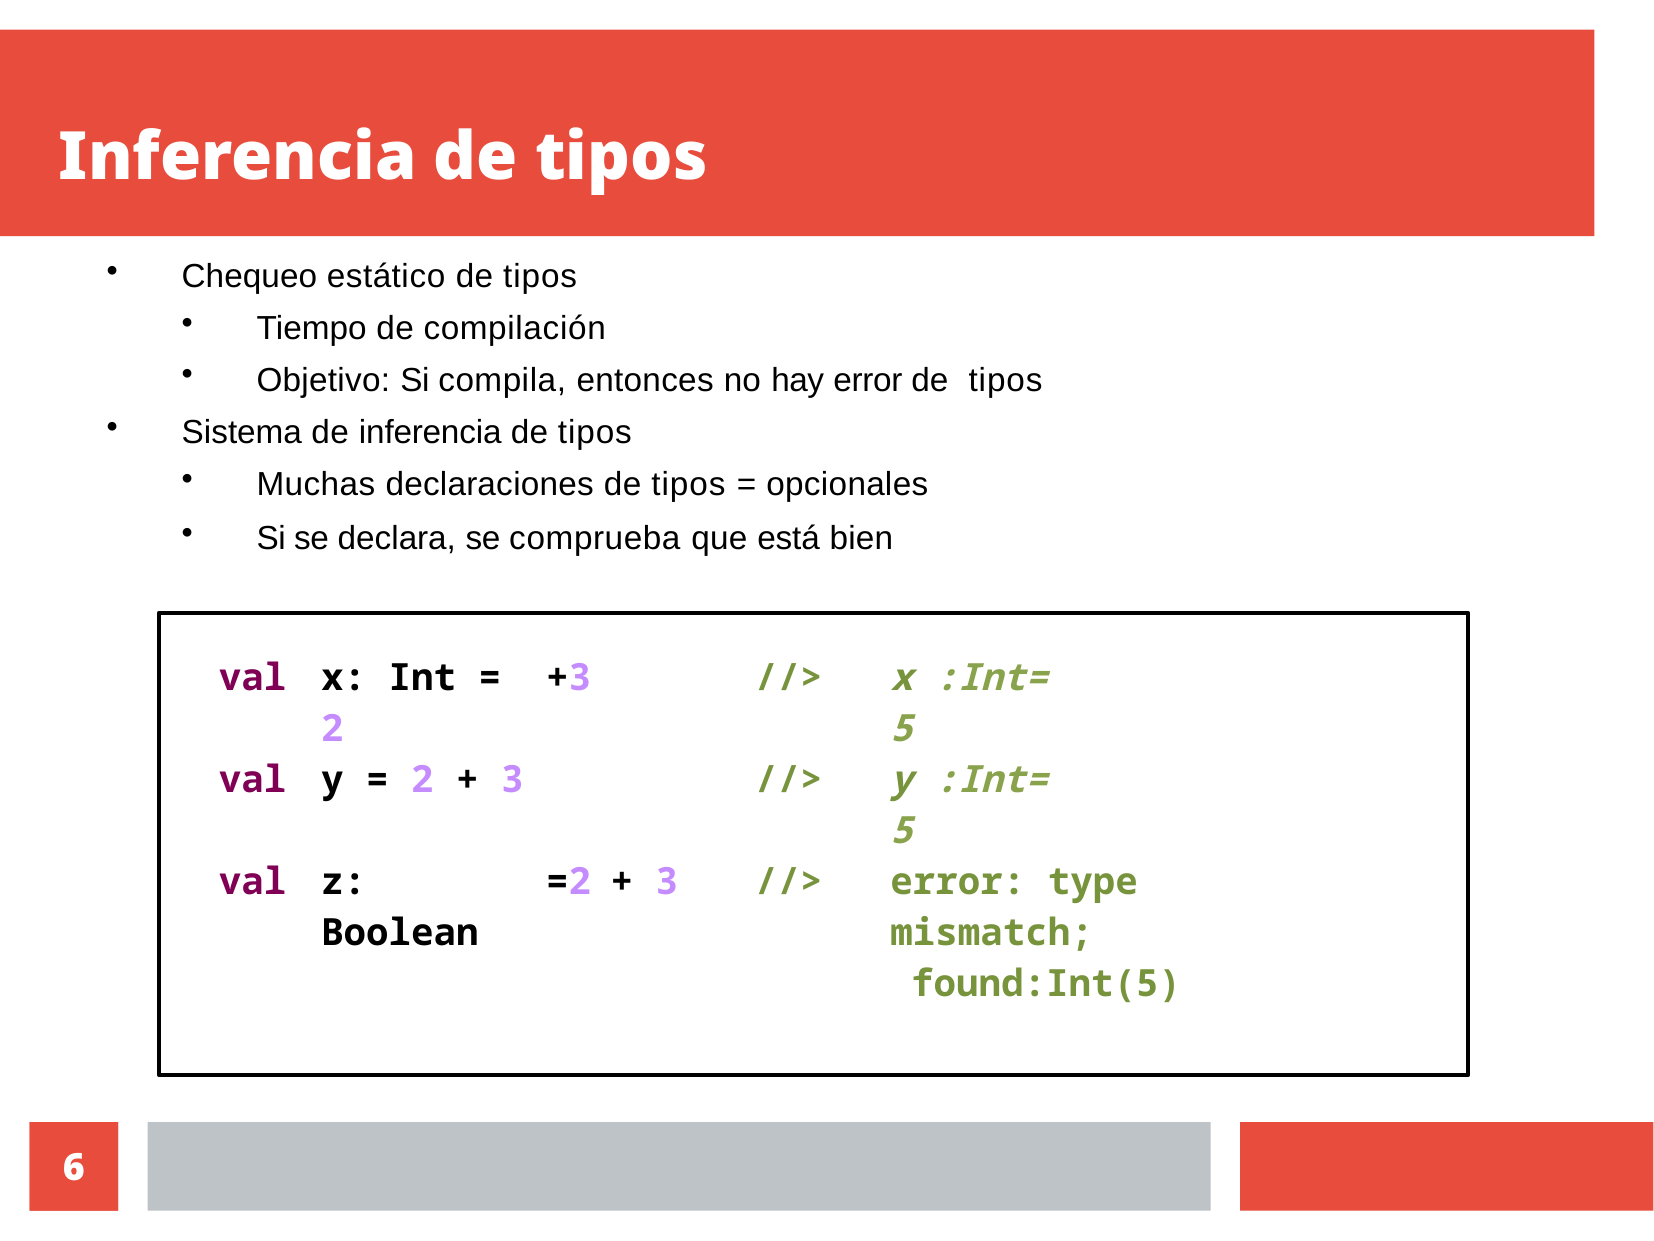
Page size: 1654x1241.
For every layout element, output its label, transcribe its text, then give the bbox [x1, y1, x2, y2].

table_cell val [204, 855, 311, 1008]
table_header //> //> [714, 651, 880, 855]
table_cell error: type mismatch; found:Int(5) [880, 855, 1274, 1008]
table_header [600, 651, 714, 855]
table_cell + 3 [600, 855, 714, 1008]
table_header 3 [559, 651, 600, 855]
table_header x :Int=5 y :Int=5 [880, 651, 1274, 855]
table_cell 2 [559, 855, 600, 1008]
table_header x: Int = 2 y = 2 + 3 [311, 651, 546, 855]
table_header val val [204, 651, 311, 855]
table_header + [546, 651, 559, 855]
table_cell //> [714, 855, 880, 1008]
table_cell = [546, 855, 559, 1008]
text_box Chequeo estático de tipos Tiempo de compilación Objetivo: Si compila, entonces no hay error de tipos Sistema de inferencia de tipos Muchas declaraciones de tipos = opcionales Si se declara, se comprueba que está bien [104, 254, 1630, 557]
title Inferencia de tipos [59, 66, 1595, 200]
table_cell z: Boolean [311, 855, 546, 1008]
